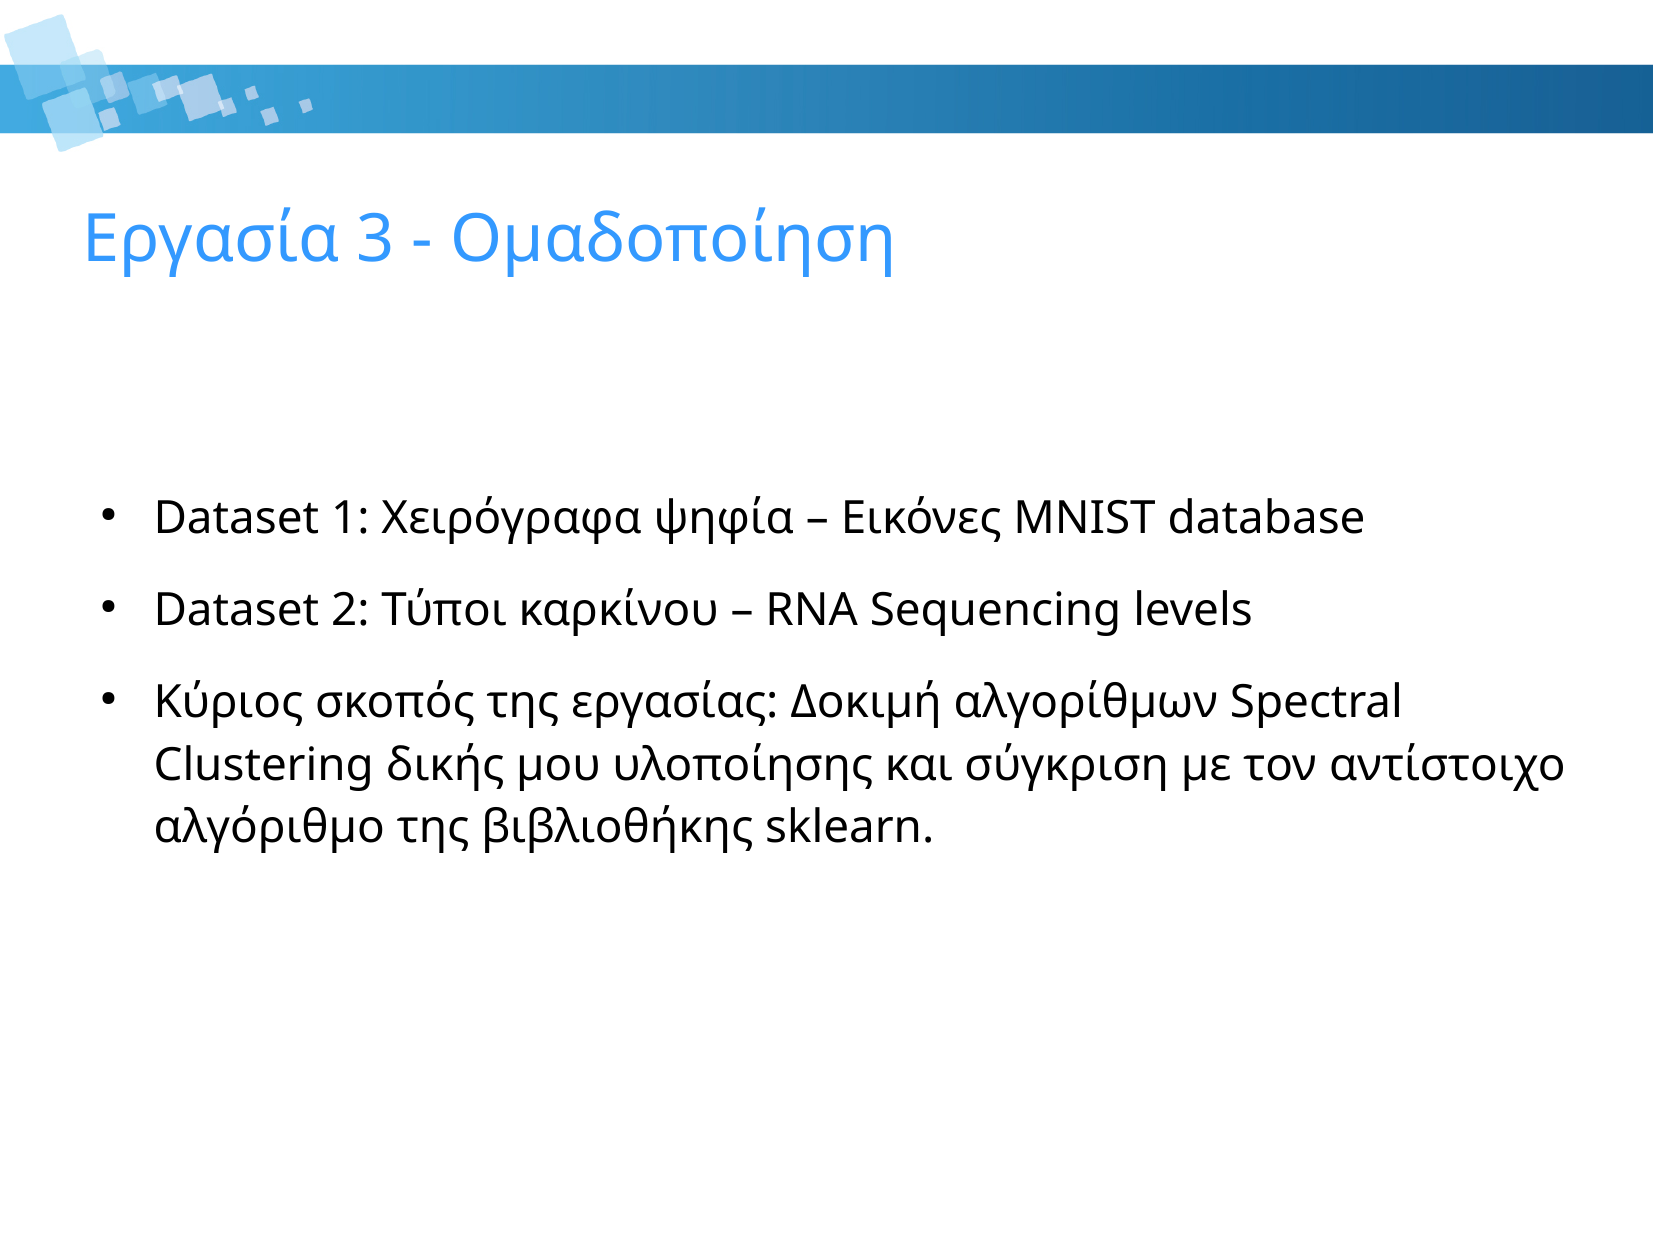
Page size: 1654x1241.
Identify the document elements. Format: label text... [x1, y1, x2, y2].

picture [0, 0, 1653, 1238]
list Dataset 1: Xειρόγραφα ψηφία – Εικόνες MNIST database Dataset 2: Τύποι καρκίνου – RNA Sequencing levels Κύριος σκοπός της εργασίας: Δοκιμή αλγορίθμων Spectral Clustering δικής μου υλοποίησης και σύγκριση με τον αντίστοιχο αλγόριθμο της βιβλιοθήκης sklearn. [82, 372, 1571, 968]
title Εργασία 3 - Ομαδοποίηση [82, 139, 1571, 332]
